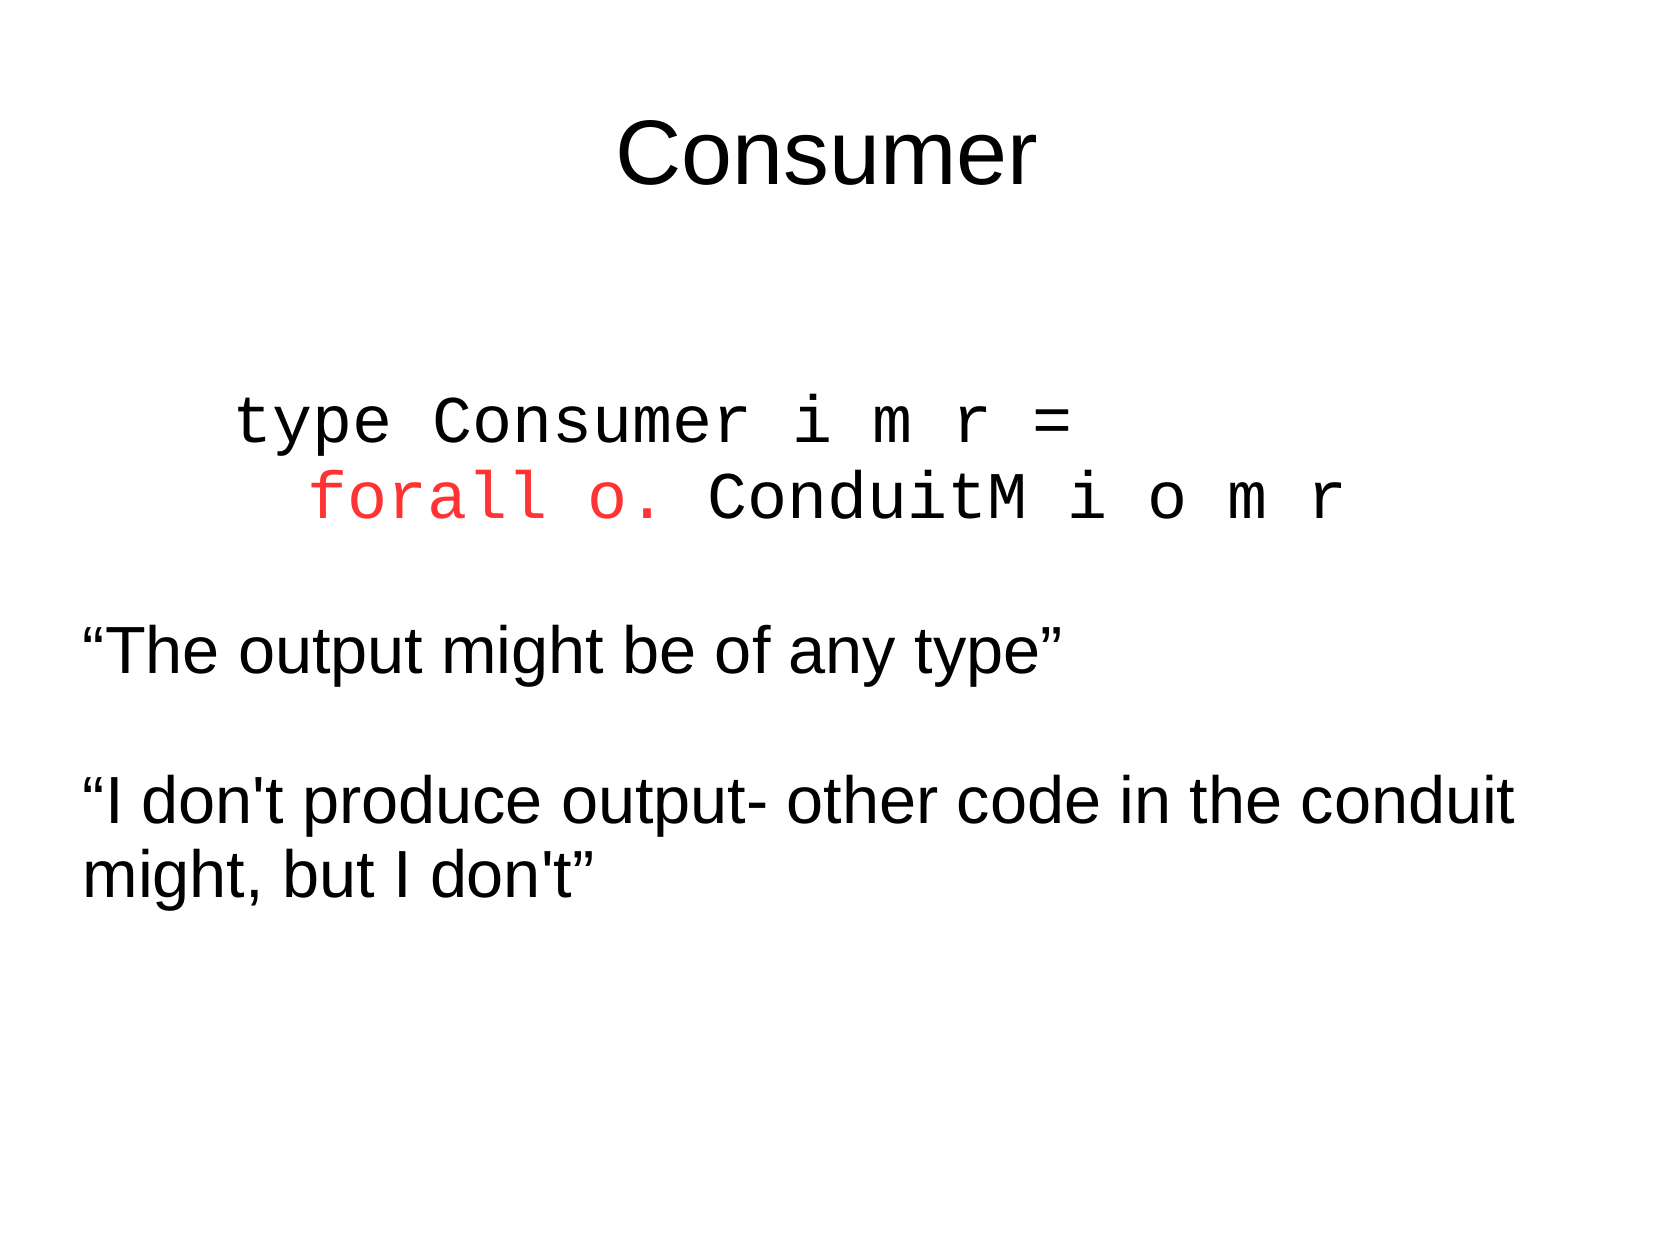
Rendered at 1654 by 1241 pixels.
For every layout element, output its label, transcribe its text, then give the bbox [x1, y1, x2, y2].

title Consumer [82, 49, 1571, 257]
subtitle type Consumer i m r = forall o. ConduitM i o m r “The output might be of any type” “I don't produce output- other code in the conduit might, but I don't” [82, 290, 1571, 1010]
